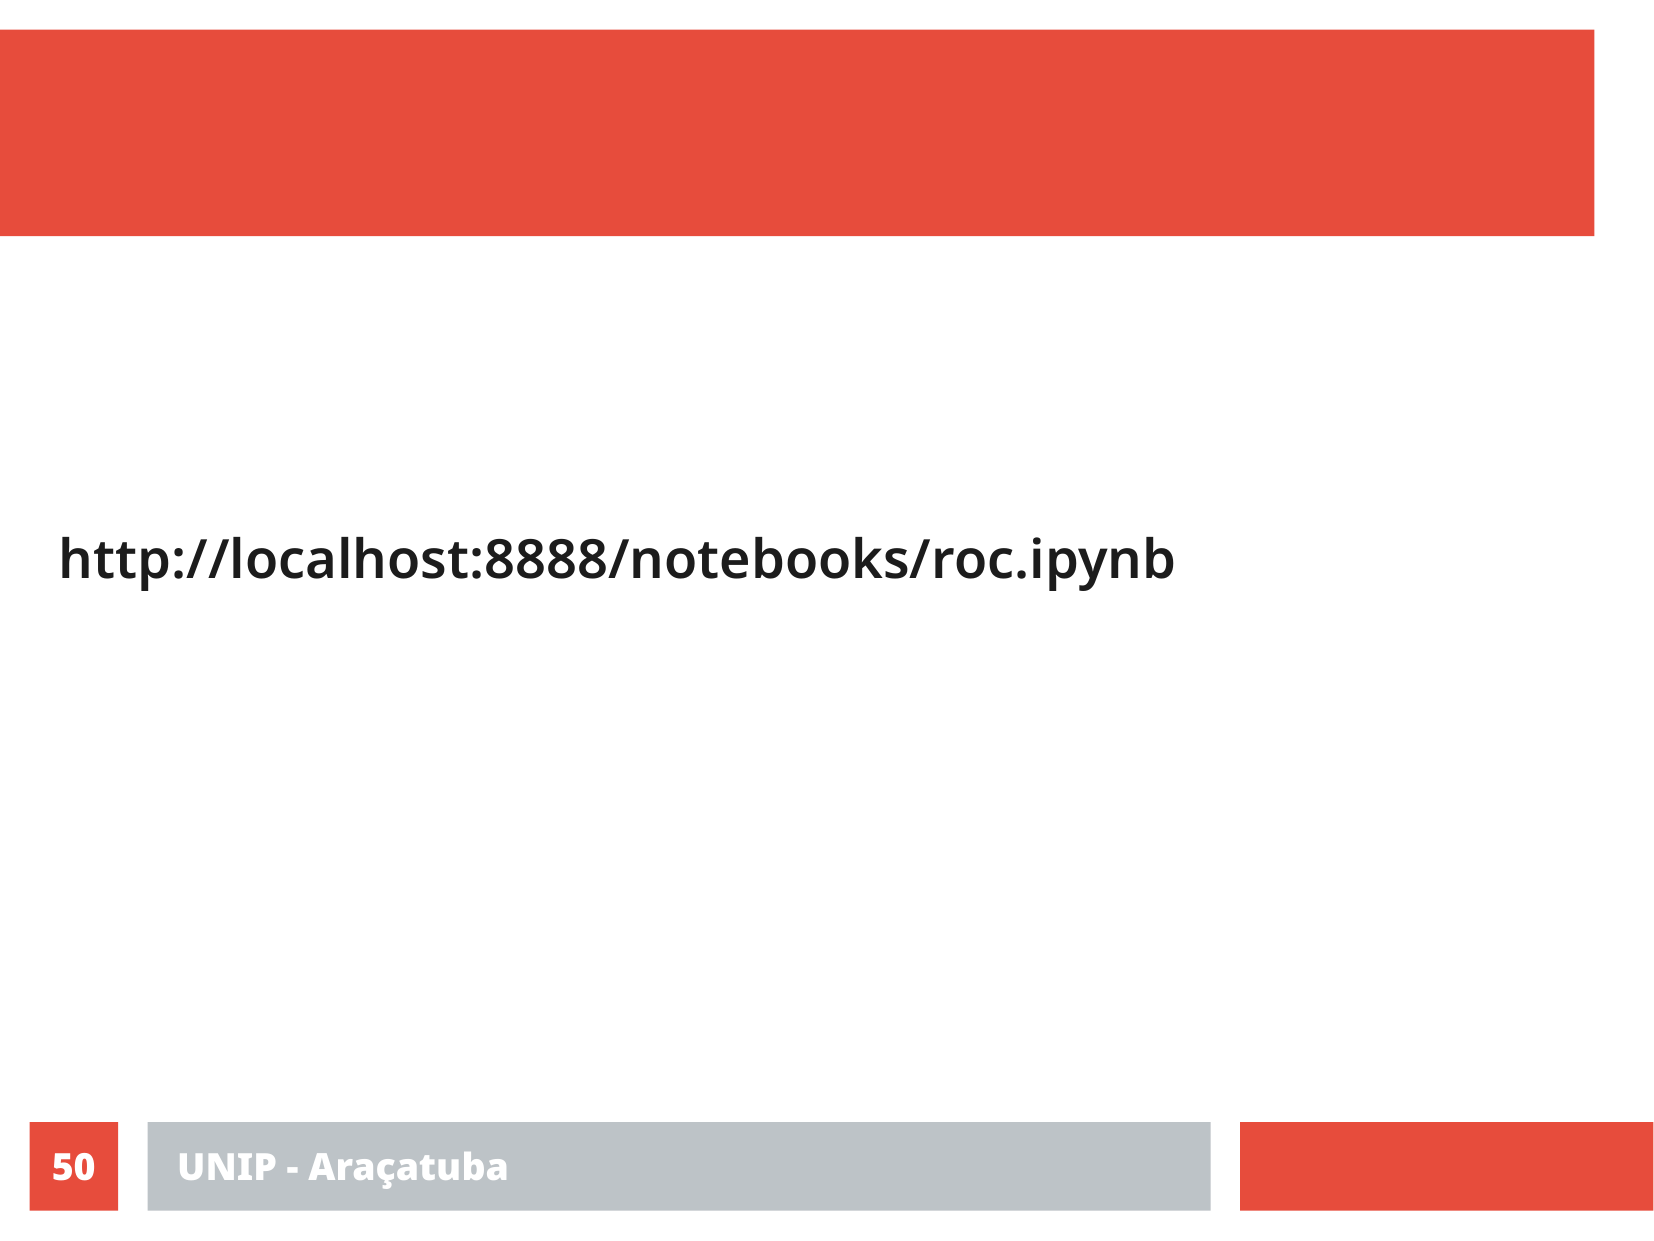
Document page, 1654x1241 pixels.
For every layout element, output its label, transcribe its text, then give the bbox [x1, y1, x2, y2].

list http://localhost:8888/notebooks/roc.ipynb [59, 324, 1565, 1093]
